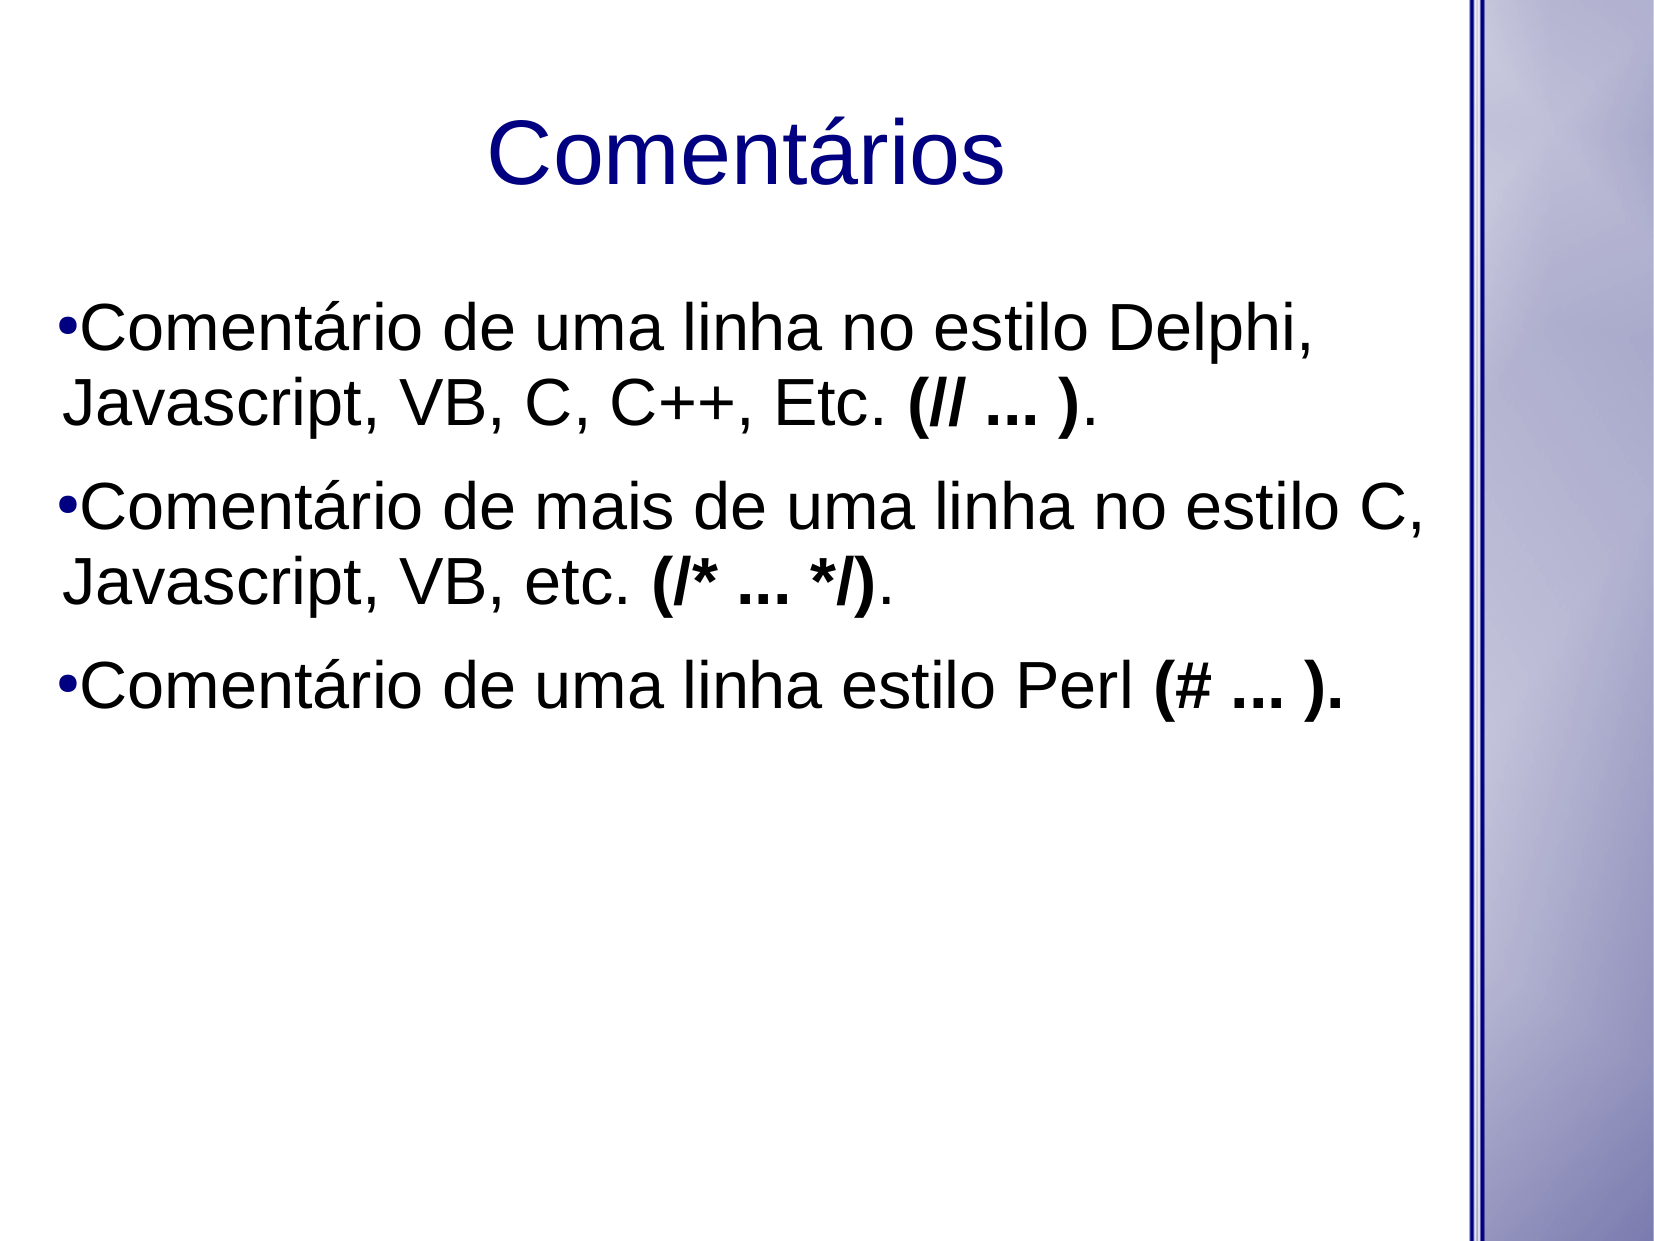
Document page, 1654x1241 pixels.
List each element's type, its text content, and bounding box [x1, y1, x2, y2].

picture [0, 0, 1654, 1241]
title Comentários [47, 49, 1447, 257]
list Comentário de uma linha no estilo Delphi, Javascript, VB, C, C++, Etc. (// ... ). Comentário de mais de uma linha no estilo C, Javascript, VB, etc. (/* ... */). Comentário de uma linha estilo Perl (# ... ). [47, 290, 1447, 1109]
